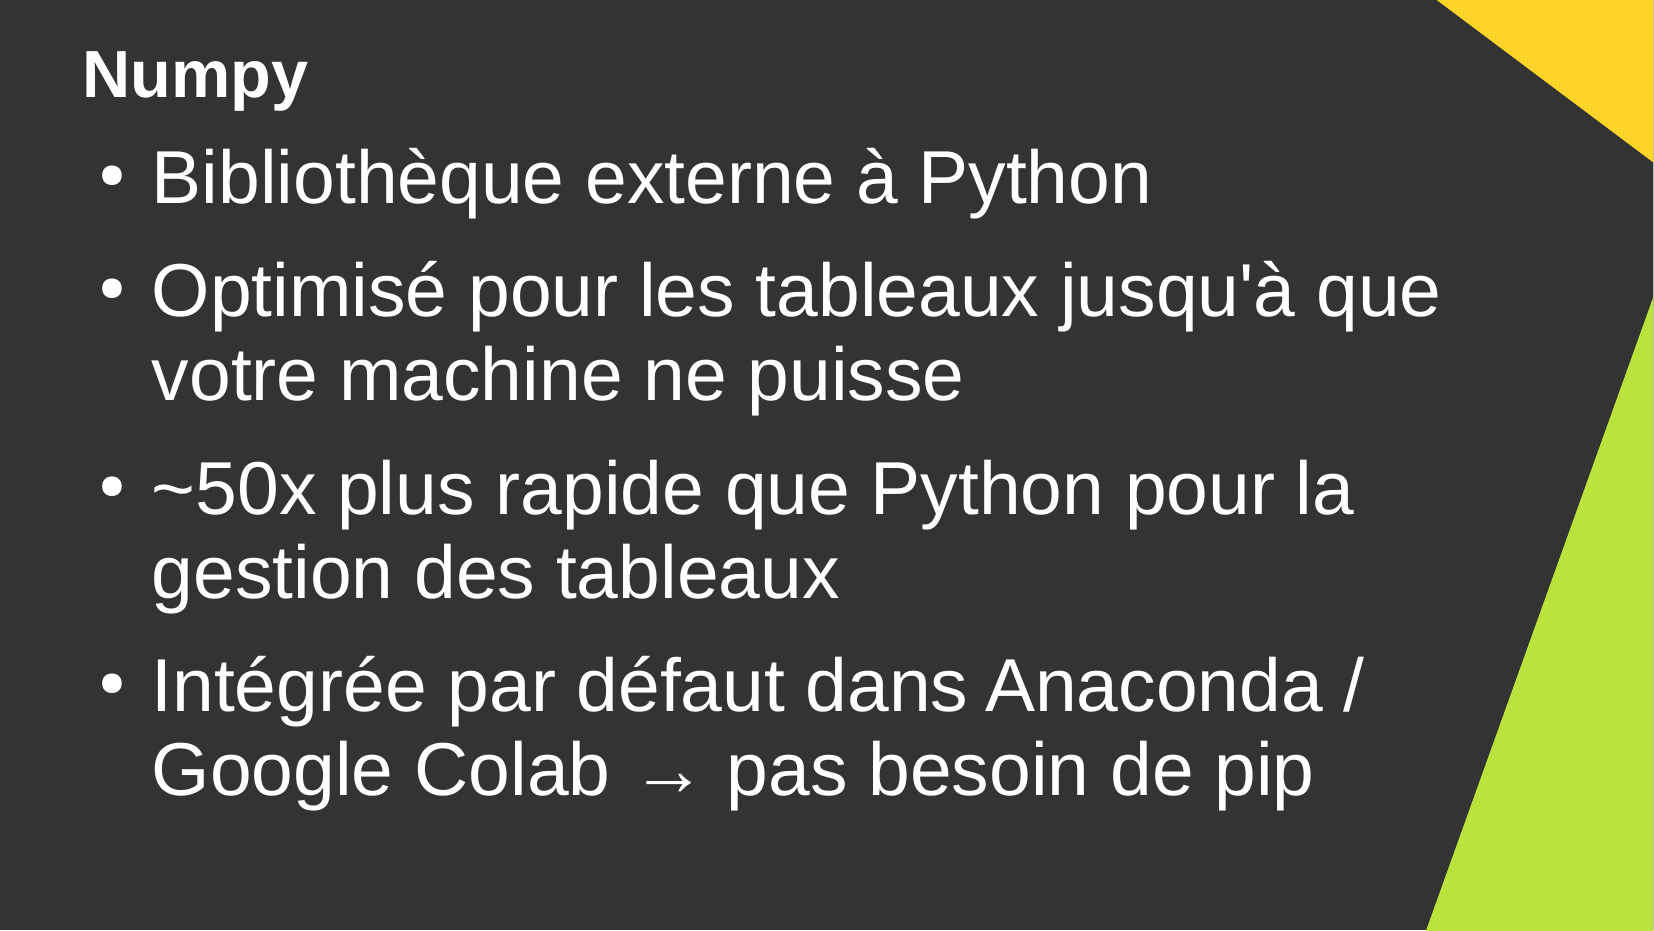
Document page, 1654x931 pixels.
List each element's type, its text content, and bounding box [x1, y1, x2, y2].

title Numpy [82, 37, 792, 115]
text_box [1425, 295, 1654, 931]
text_box [1436, 0, 1654, 163]
list Bibliothèque externe à Python Optimisé pour les tableaux jusqu'à que votre machine ne puisse ~50x plus rapide que Python pour la gestion des tableaux Intégrée par défaut dans Anaconda / Google Colab → pas besoin de pip [80, 135, 1560, 816]
